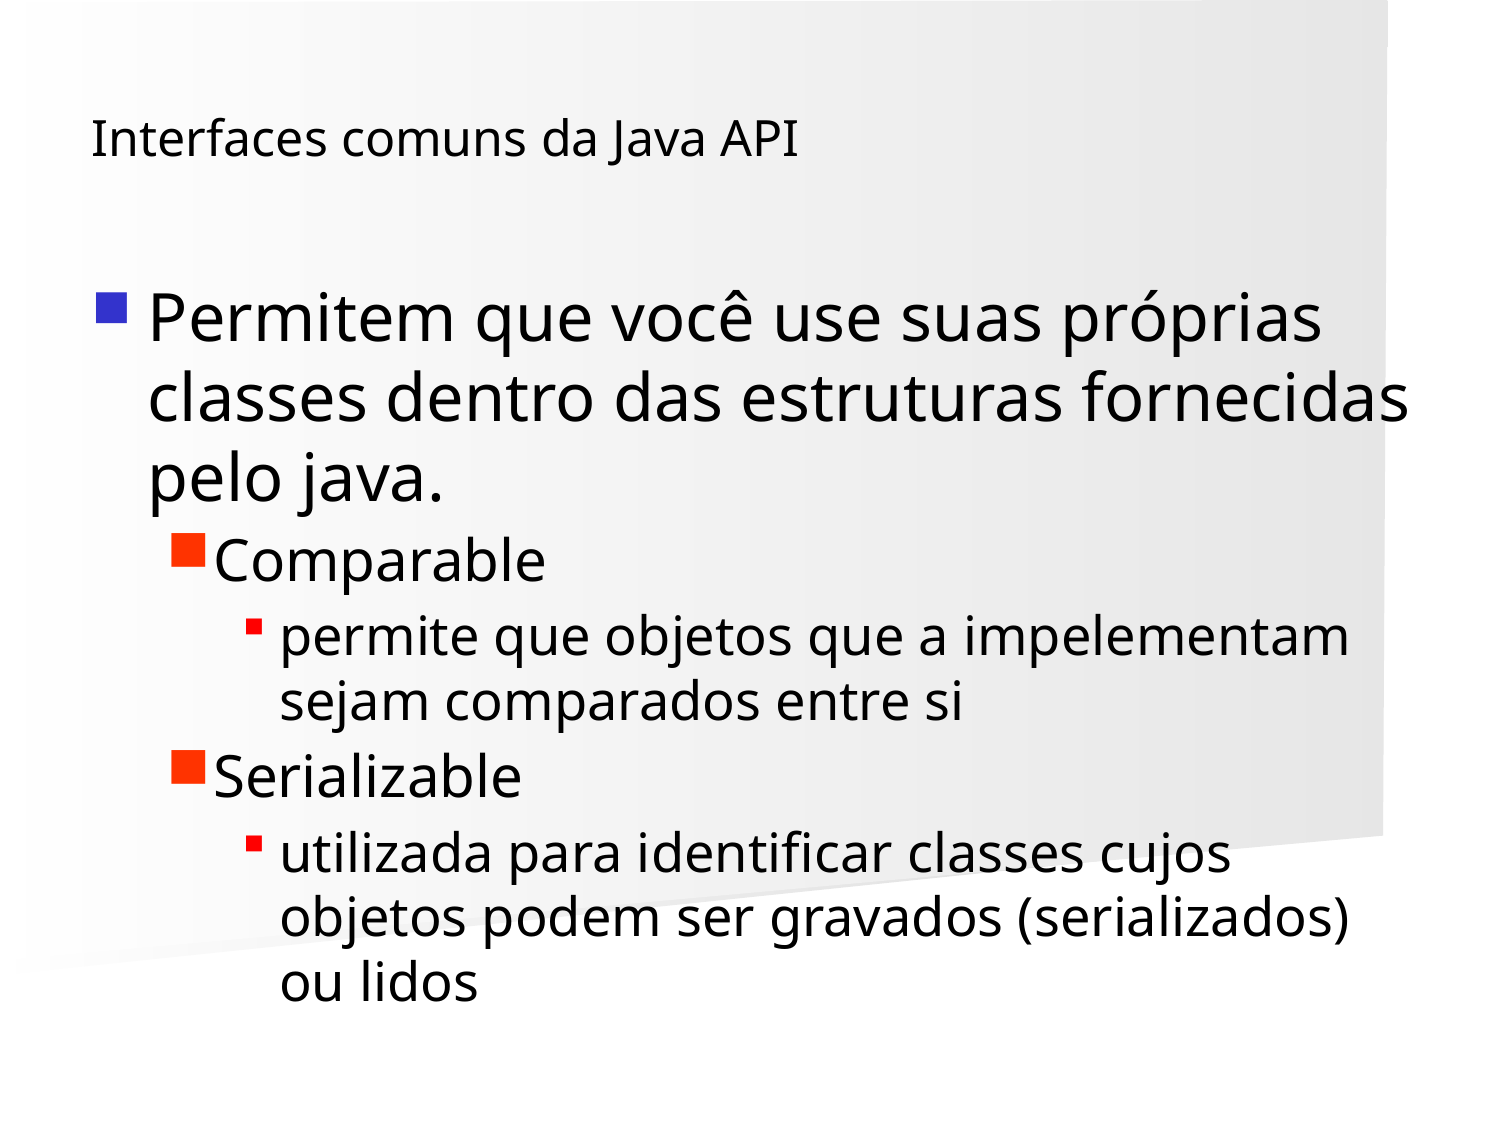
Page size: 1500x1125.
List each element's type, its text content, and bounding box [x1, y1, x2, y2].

title Interfaces comuns da Java API [76, 42, 1427, 231]
list Permitem que você use suas próprias classes dentro das estruturas fornecidas pelo java. Comparable permite que objetos que a impelementam sejam comparados entre si Serializable utilizada para identificar classes cujos objetos podem ser gravados (serializados) ou lidos [76, 267, 1427, 1005]
